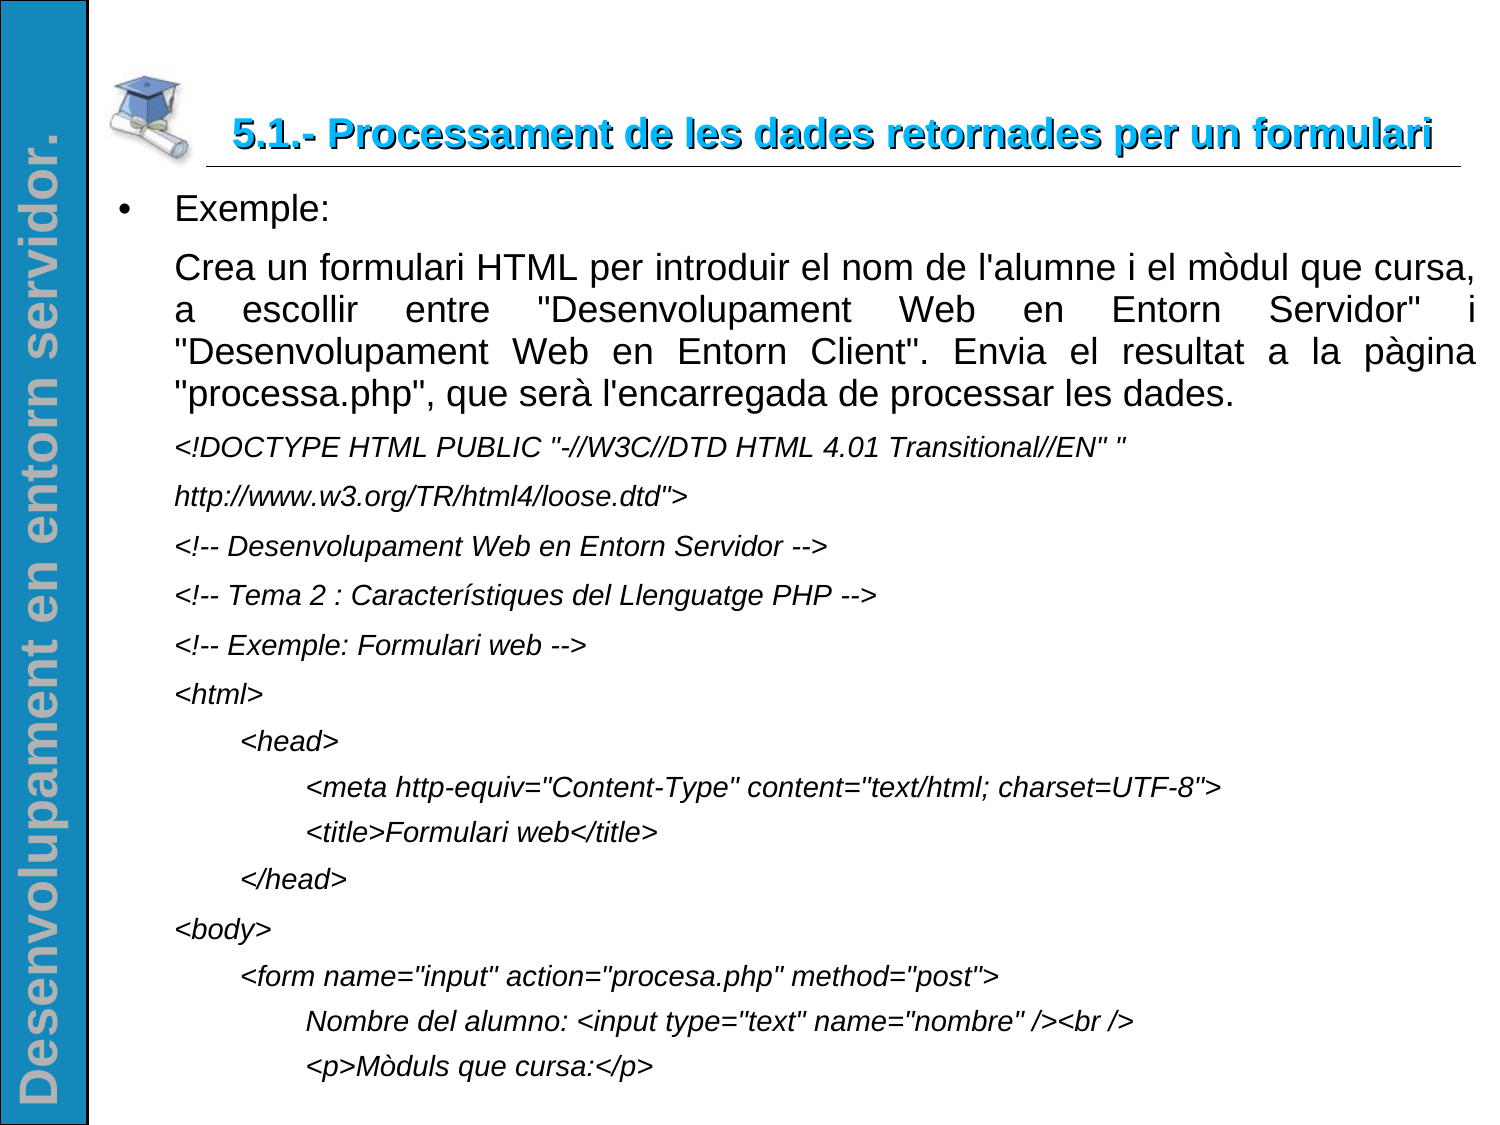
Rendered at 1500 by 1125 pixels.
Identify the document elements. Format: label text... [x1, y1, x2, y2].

picture [93, 61, 206, 174]
title 5.1.- Processament de les dades retornades per un formulari [206, 88, 1447, 178]
list Exemple: Crea un formulari HTML per introduir el nom de l'alumne i el mòdul que cursa, a escollir entre "Desenvolupament Web en Entorn Servidor" i "Desenvolupament Web en Entorn Client". Envia el resultat a la pàgina "processa.php", que serà l'encarregada de processar les dades. <!DOCTYPE HTML PUBLIC "-//W3C//DTD HTML 4.01 Transitional//EN" " http://www.w3.org/TR/html4/loose.dtd"> <!-- Desenvolupament Web en Entorn Servidor --> <!-- Tema 2 : Característiques del Llenguatge PHP --> <!-- Exemple: Formulari web --> <html> <head> <meta http-equiv="Content-Type" content="text/html; charset=UTF-8"> <title>Formulari web</title> </head> <body> <form name="input" action="procesa.php" method="post"> Nombre del alumno: <input type="text" name="nombre" /><br /> <p>Mòduls que cursa:</p> [118, 187, 1477, 1125]
